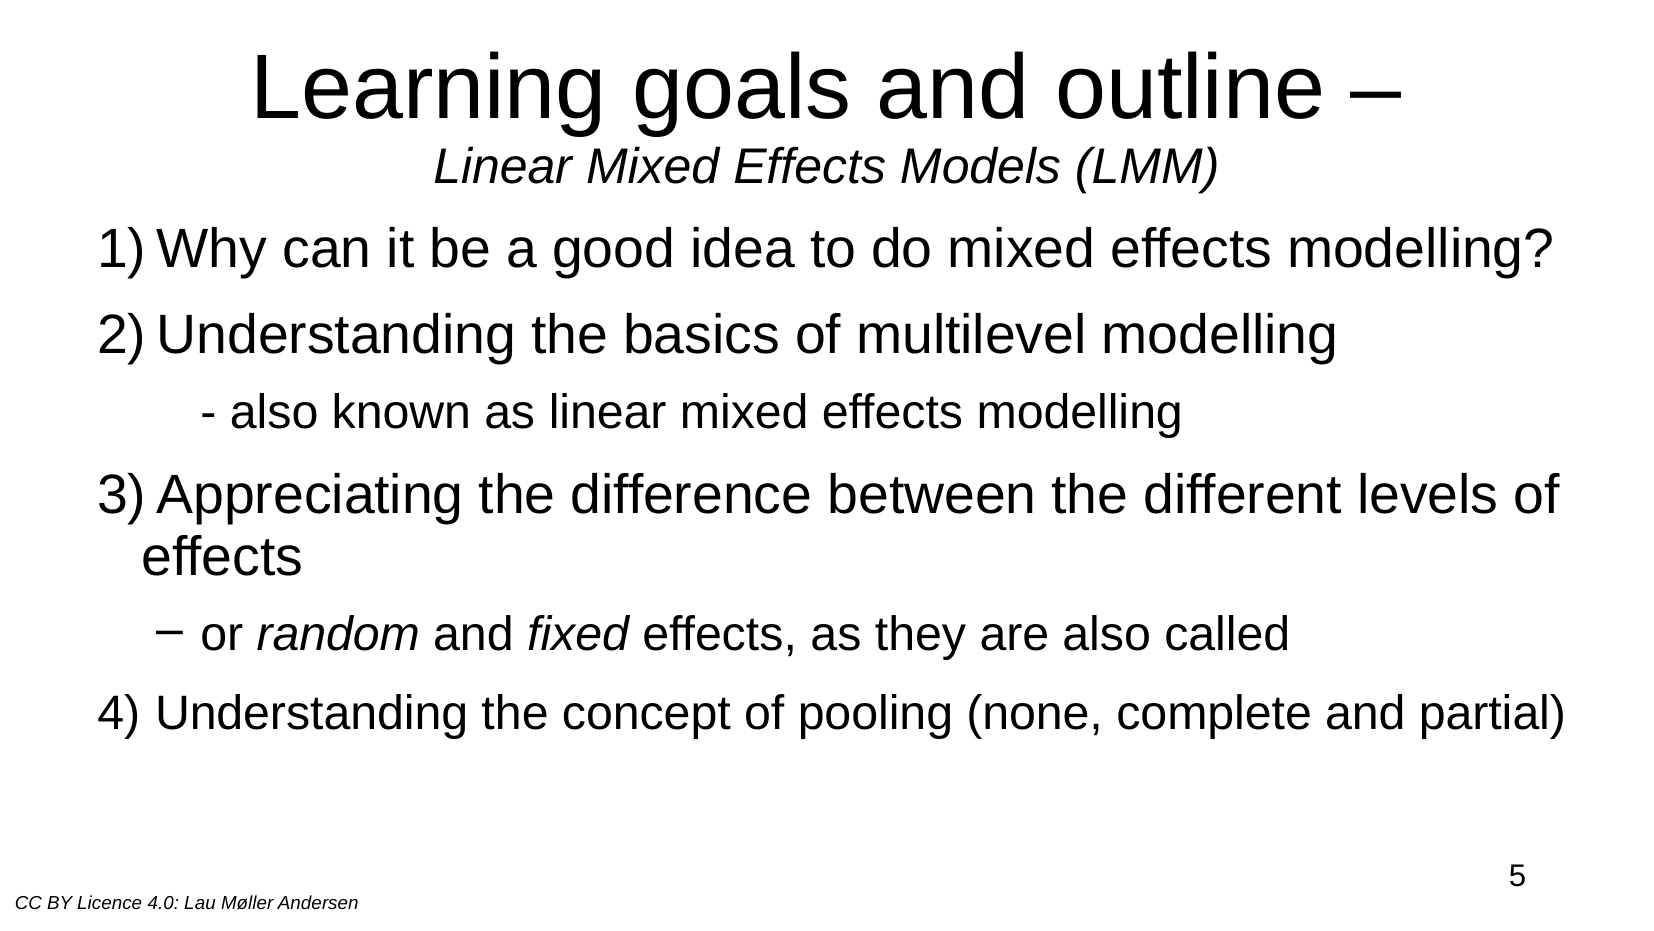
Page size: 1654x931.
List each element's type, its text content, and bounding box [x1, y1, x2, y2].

text_box <nummer> [1494, 850, 1654, 921]
title Learning goals and outline – Linear Mixed Effects Models (LMM) [82, 35, 1571, 194]
text_box CC BY Licence 4.0: Lau Møller Andersen [0, 885, 388, 921]
list Why can it be a good idea to do mixed effects modelling? Understanding the basics of multilevel modelling - also known as linear mixed effects modelling Appreciating the difference between the different levels of effects or random and fixed effects, as they are also called Understanding the concept of pooling (none, complete and partial) [82, 217, 1571, 758]
